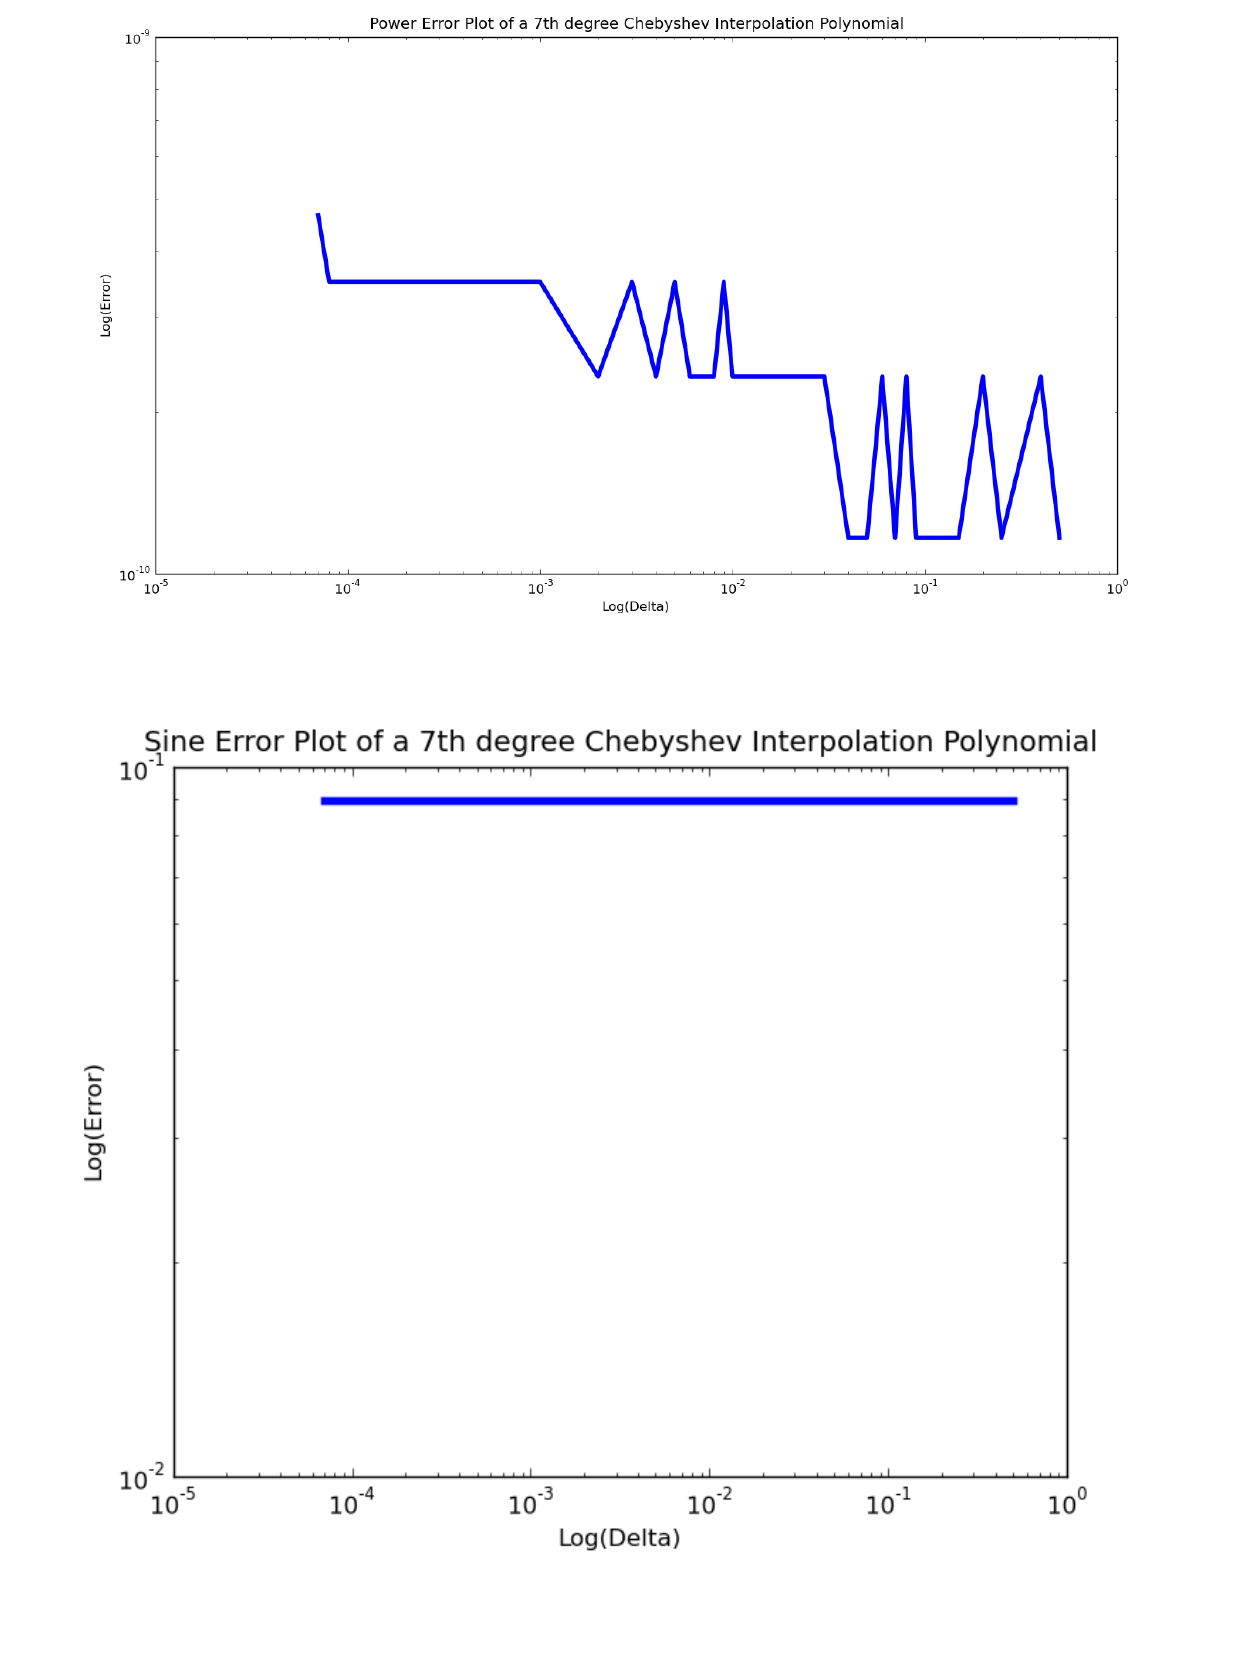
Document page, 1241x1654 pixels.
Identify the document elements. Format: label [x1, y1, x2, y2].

picture [29, 679, 1182, 1565]
picture [0, 0, 1241, 640]
